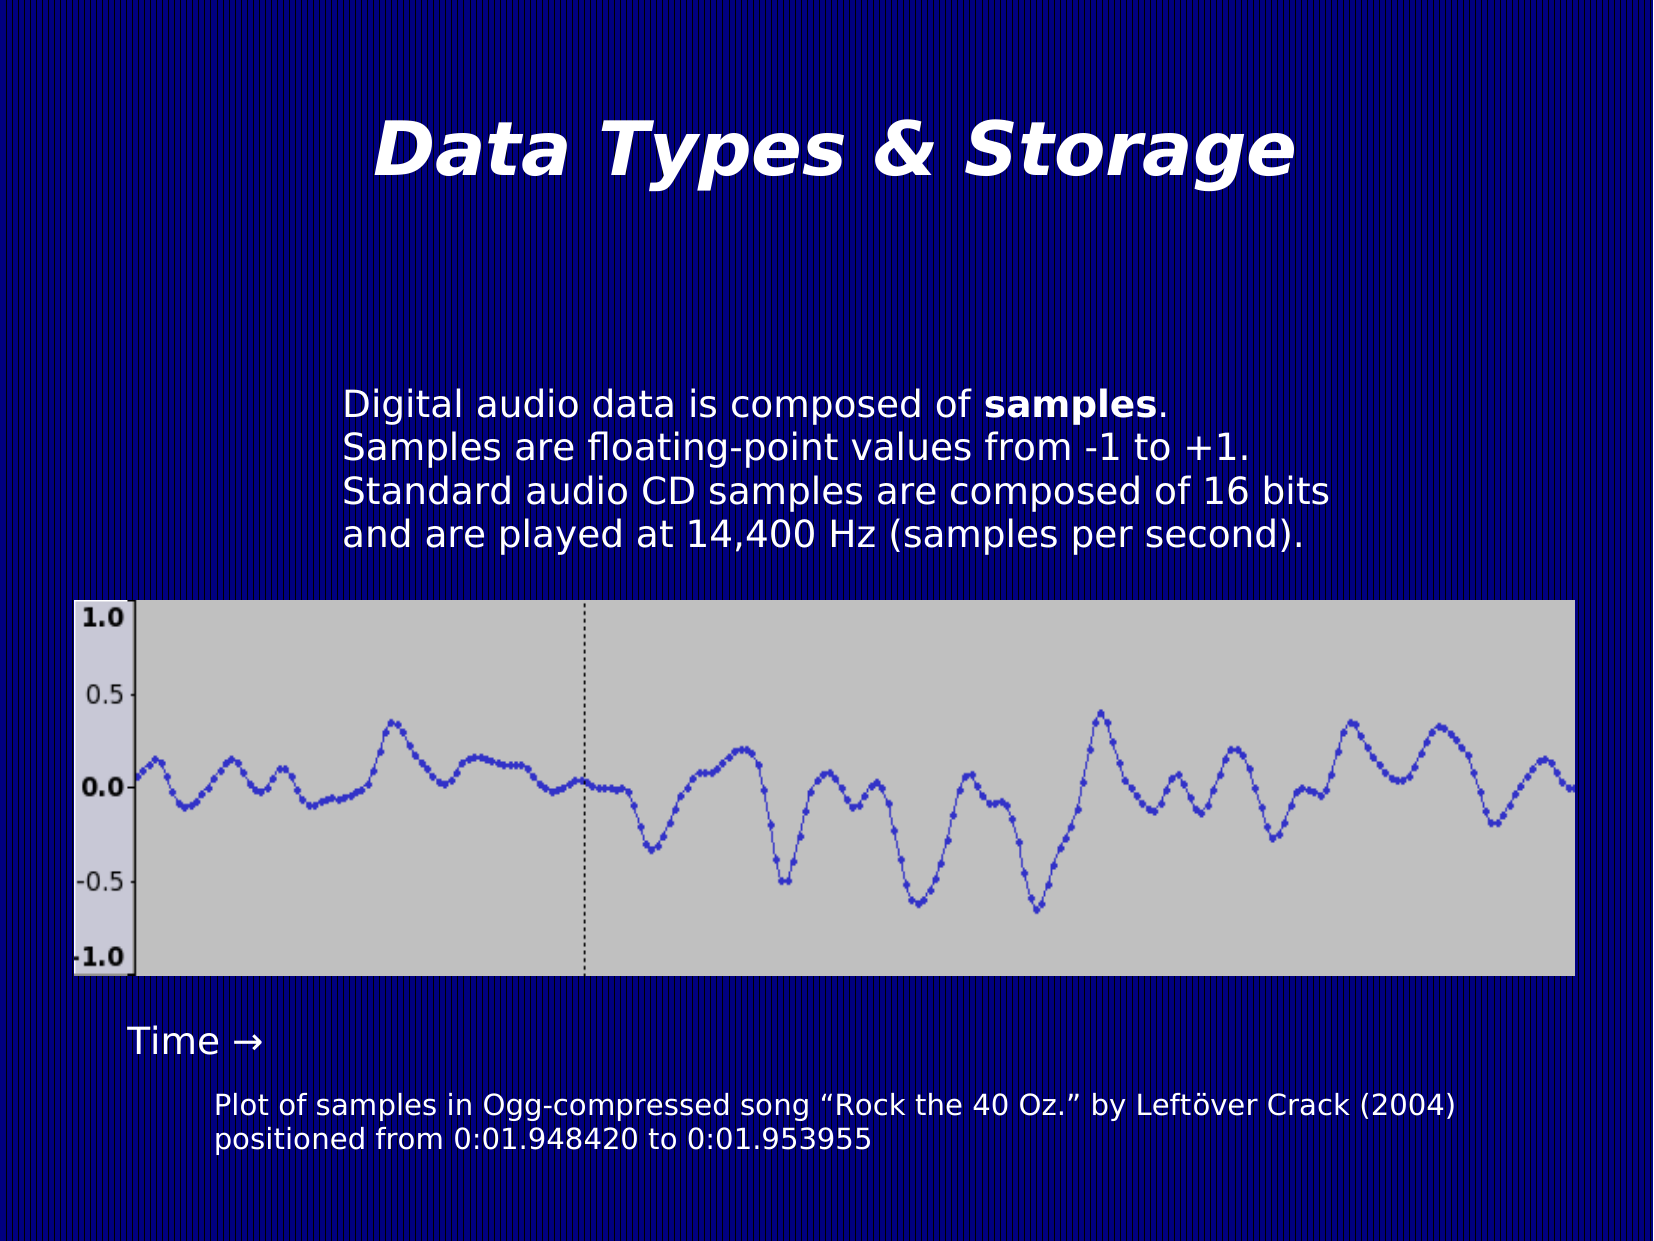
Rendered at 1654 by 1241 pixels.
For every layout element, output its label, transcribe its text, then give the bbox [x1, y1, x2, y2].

picture [74, 600, 1575, 976]
text_box Plot of samples in Ogg-compressed song “Rock the 40 Oz.” by Leftöver Crack (2004) positioned from 0:01.948420 to 0:01.953955 [198, 1080, 1501, 1164]
text_box Digital audio data is composed of samples. Samples are floating-point values from -1 to +1. Standard audio CD samples are composed of 16 bits and are played at 14,400 Hz (samples per second). [327, 375, 1326, 565]
text_box Time → [112, 1012, 277, 1072]
text_box Data Types & Storage [358, 98, 1295, 202]
